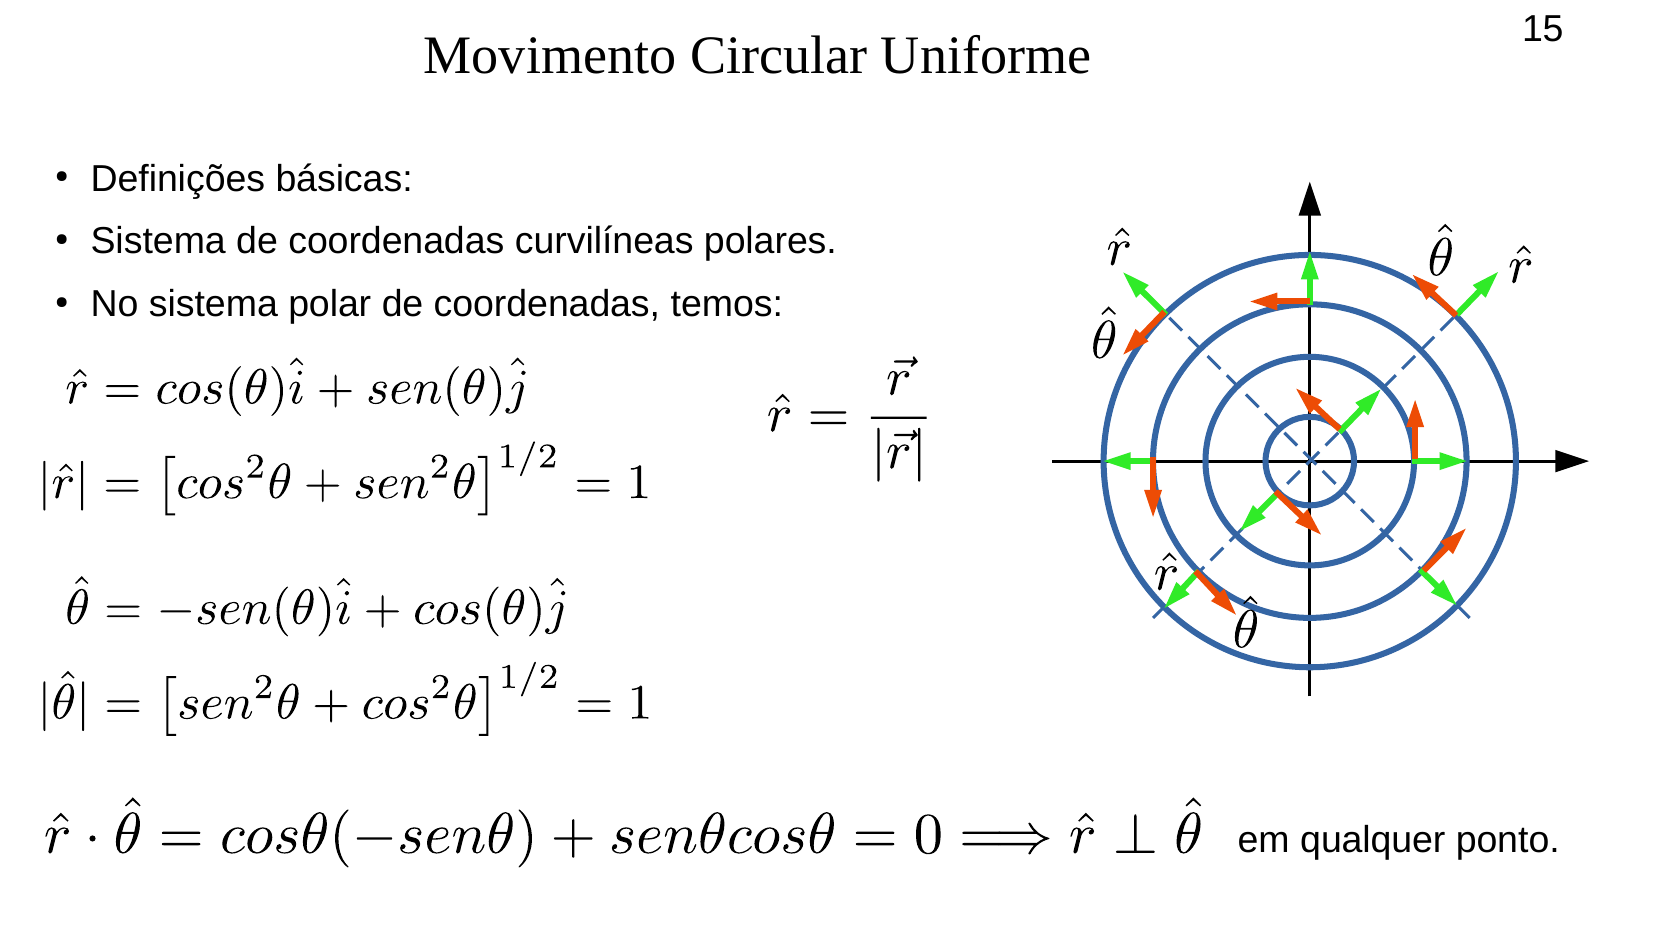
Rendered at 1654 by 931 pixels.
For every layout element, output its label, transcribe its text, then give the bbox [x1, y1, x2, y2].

text_box Definições básicas: Sistema de coordenadas curvilíneas polares. No sistema polar de coordenadas, temos: [40, 128, 938, 913]
picture [1232, 595, 1258, 649]
text_box <number> [1507, 0, 1654, 71]
picture [41, 795, 1204, 870]
picture [1507, 245, 1532, 284]
text_box em qualquer ponto. [1222, 810, 1575, 868]
picture [1090, 306, 1116, 359]
picture [1106, 227, 1130, 266]
picture [37, 576, 649, 736]
picture [1153, 552, 1178, 591]
picture [766, 356, 927, 482]
text_box Movimento Circular Uniforme [408, 0, 1108, 94]
picture [1427, 223, 1453, 276]
picture [37, 357, 648, 516]
